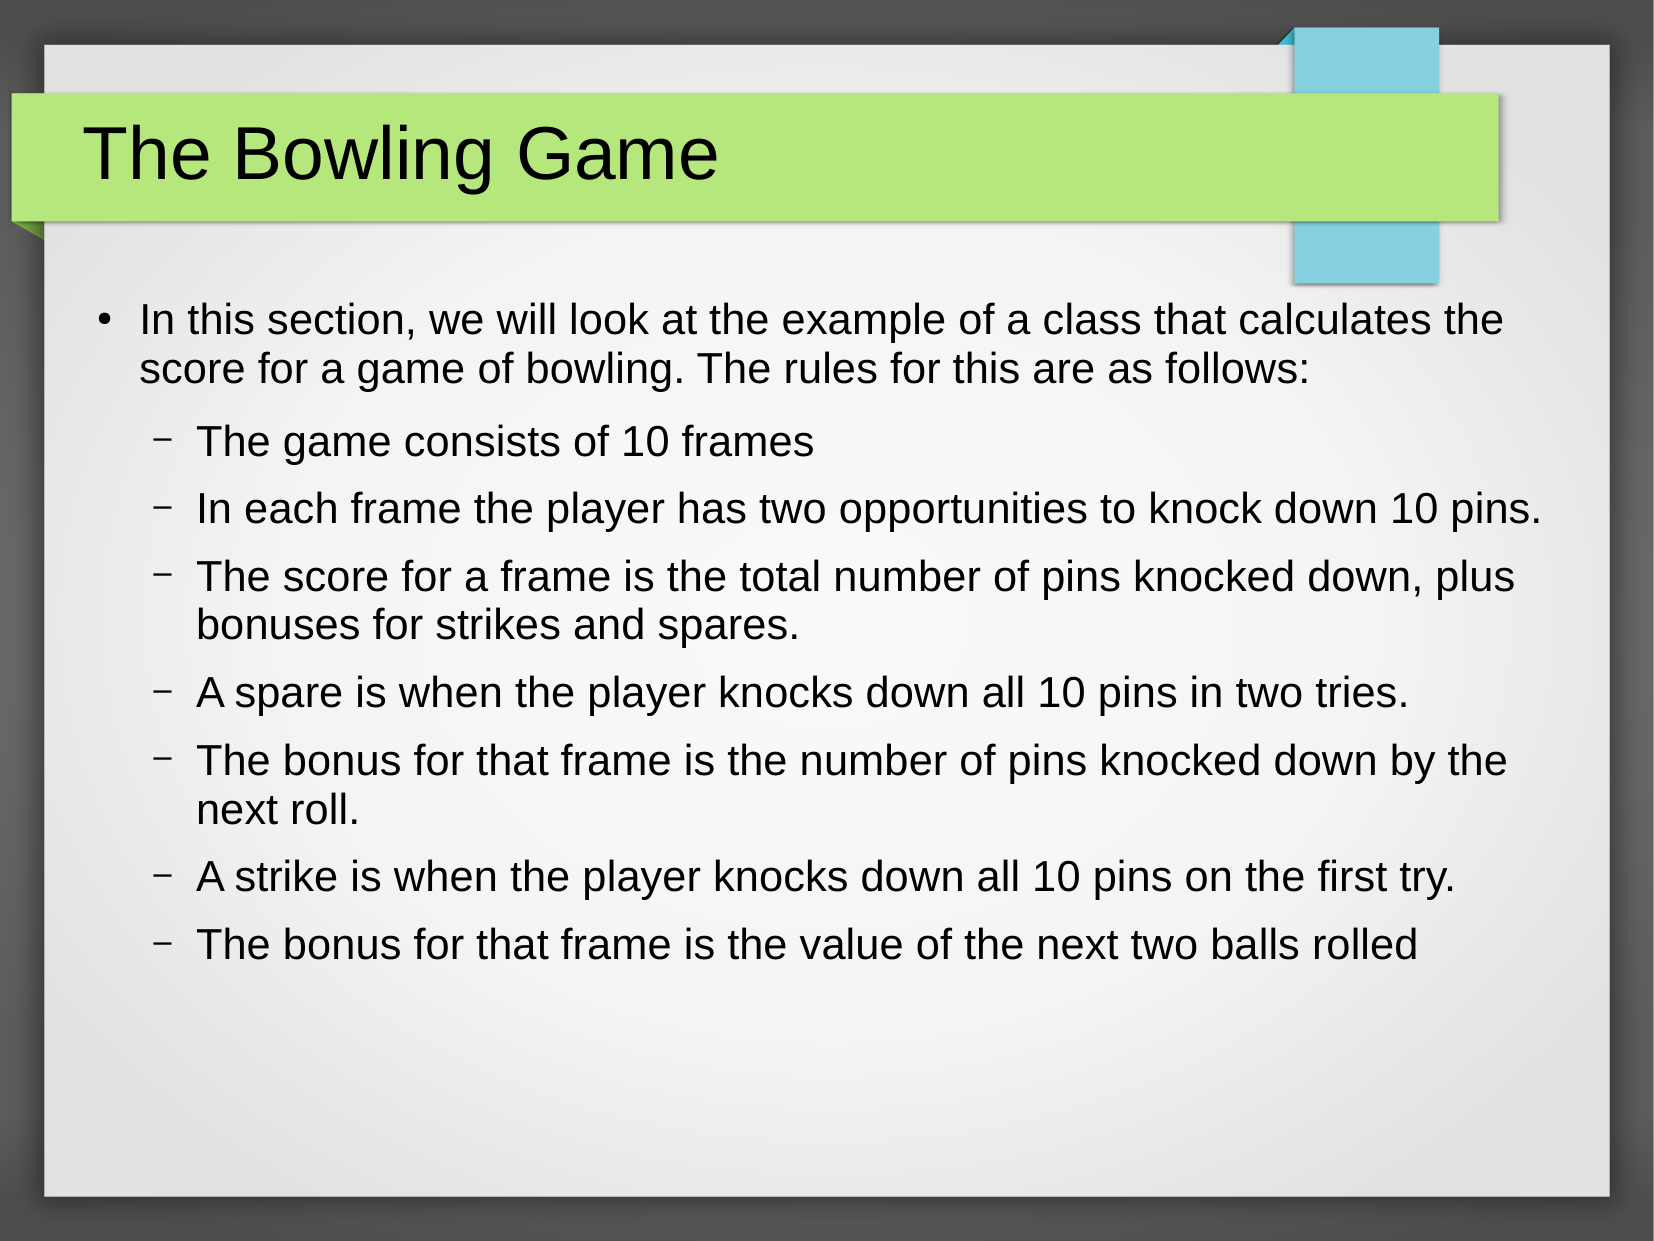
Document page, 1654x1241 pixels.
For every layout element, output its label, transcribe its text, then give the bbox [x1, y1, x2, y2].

list In this section, we will look at the example of a class that calculates the score for a game of bowling. The rules for this are as follows: The game consists of 10 frames In each frame the player has two opportunities to knock down 10 pins. The score for a frame is the total number of pins knocked down, plus bonuses for strikes and spares. A spare is when the player knocks down all 10 pins in two tries. The bonus for that frame is the number of pins knocked down by the next roll. A strike is when the player knocks down all 10 pins on the first try. The bonus for that frame is the value of the next two balls rolled [82, 295, 1571, 1015]
picture [0, 0, 1654, 1241]
title The Bowling Game [82, 94, 1264, 213]
